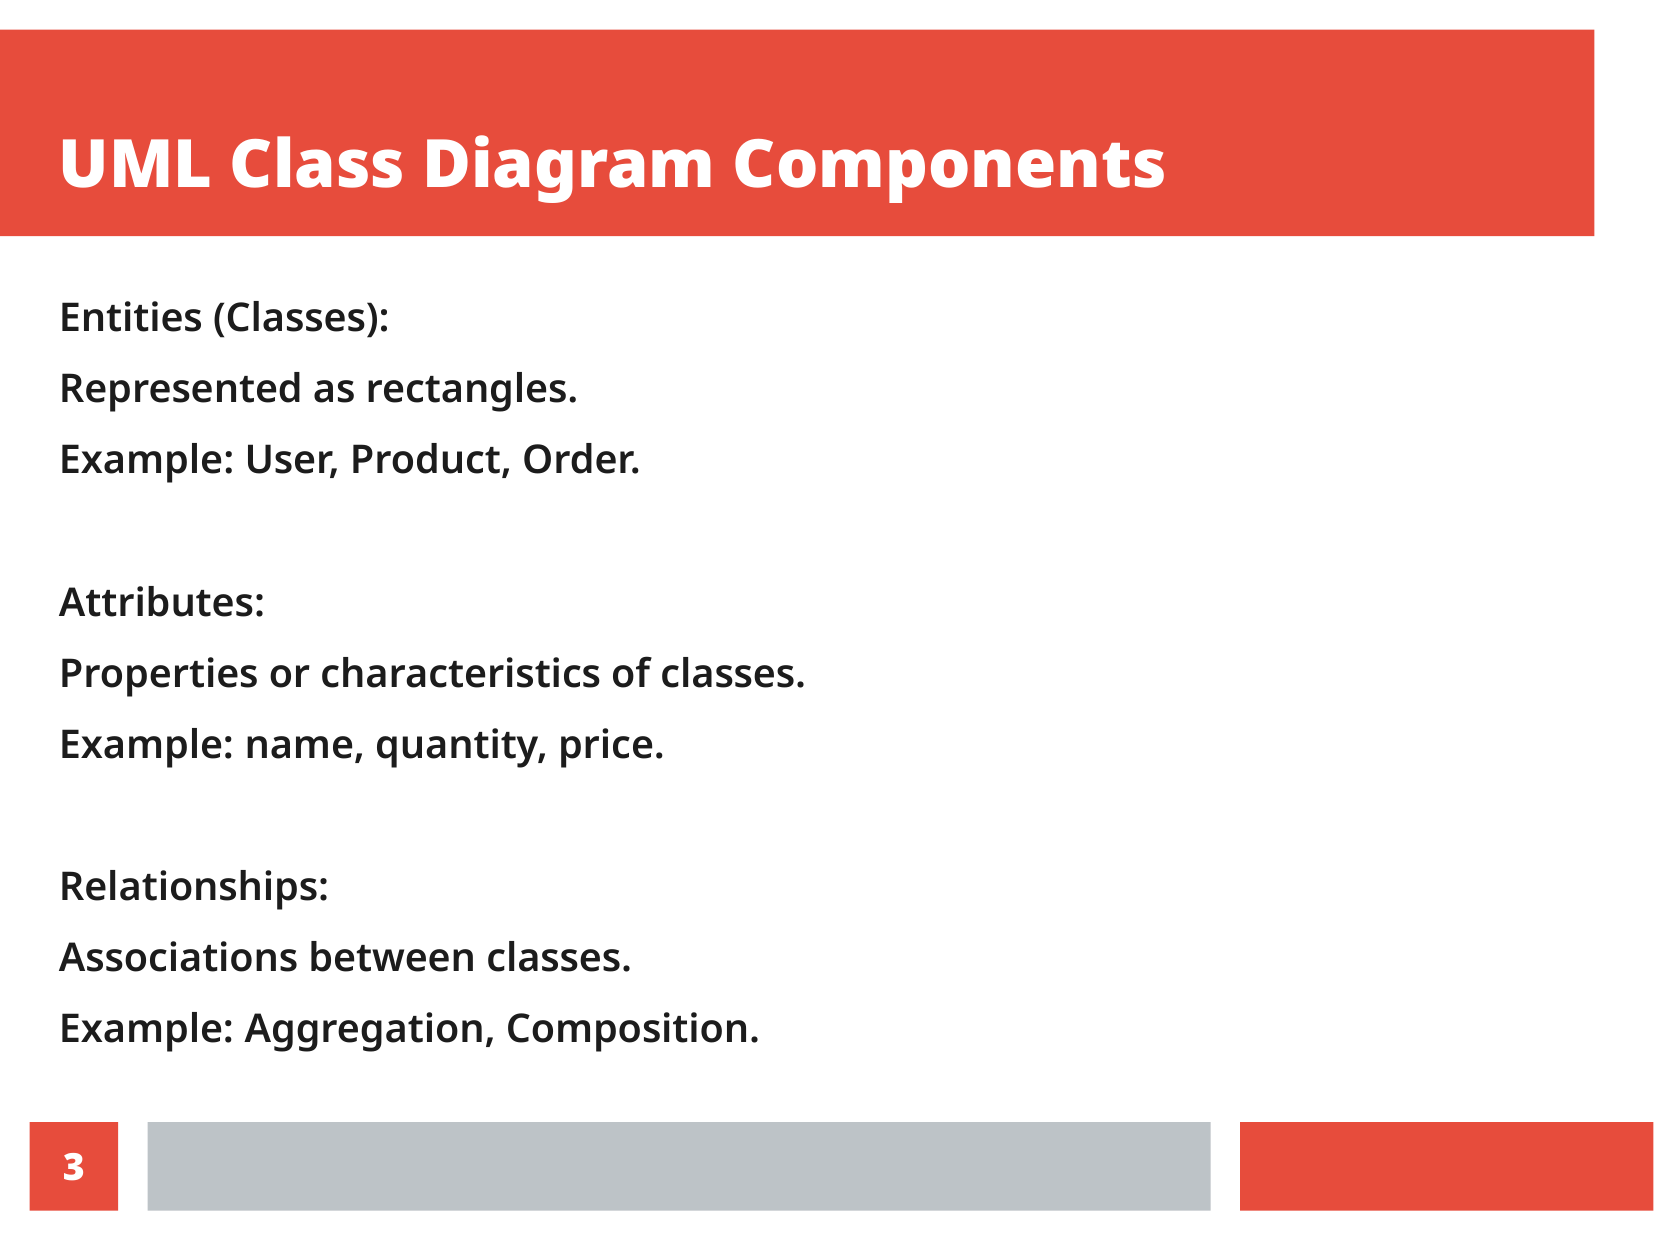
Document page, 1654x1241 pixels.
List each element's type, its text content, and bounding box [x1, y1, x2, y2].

list Entities (Classes): Represented as rectangles. Example: User, Product, Order. Attributes: Properties or characteristics of classes. Example: name, quantity, price. Relationships: Associations between classes. Example: Aggregation, Composition. [59, 289, 1565, 1058]
title UML Class Diagram Components [59, 59, 1595, 207]
